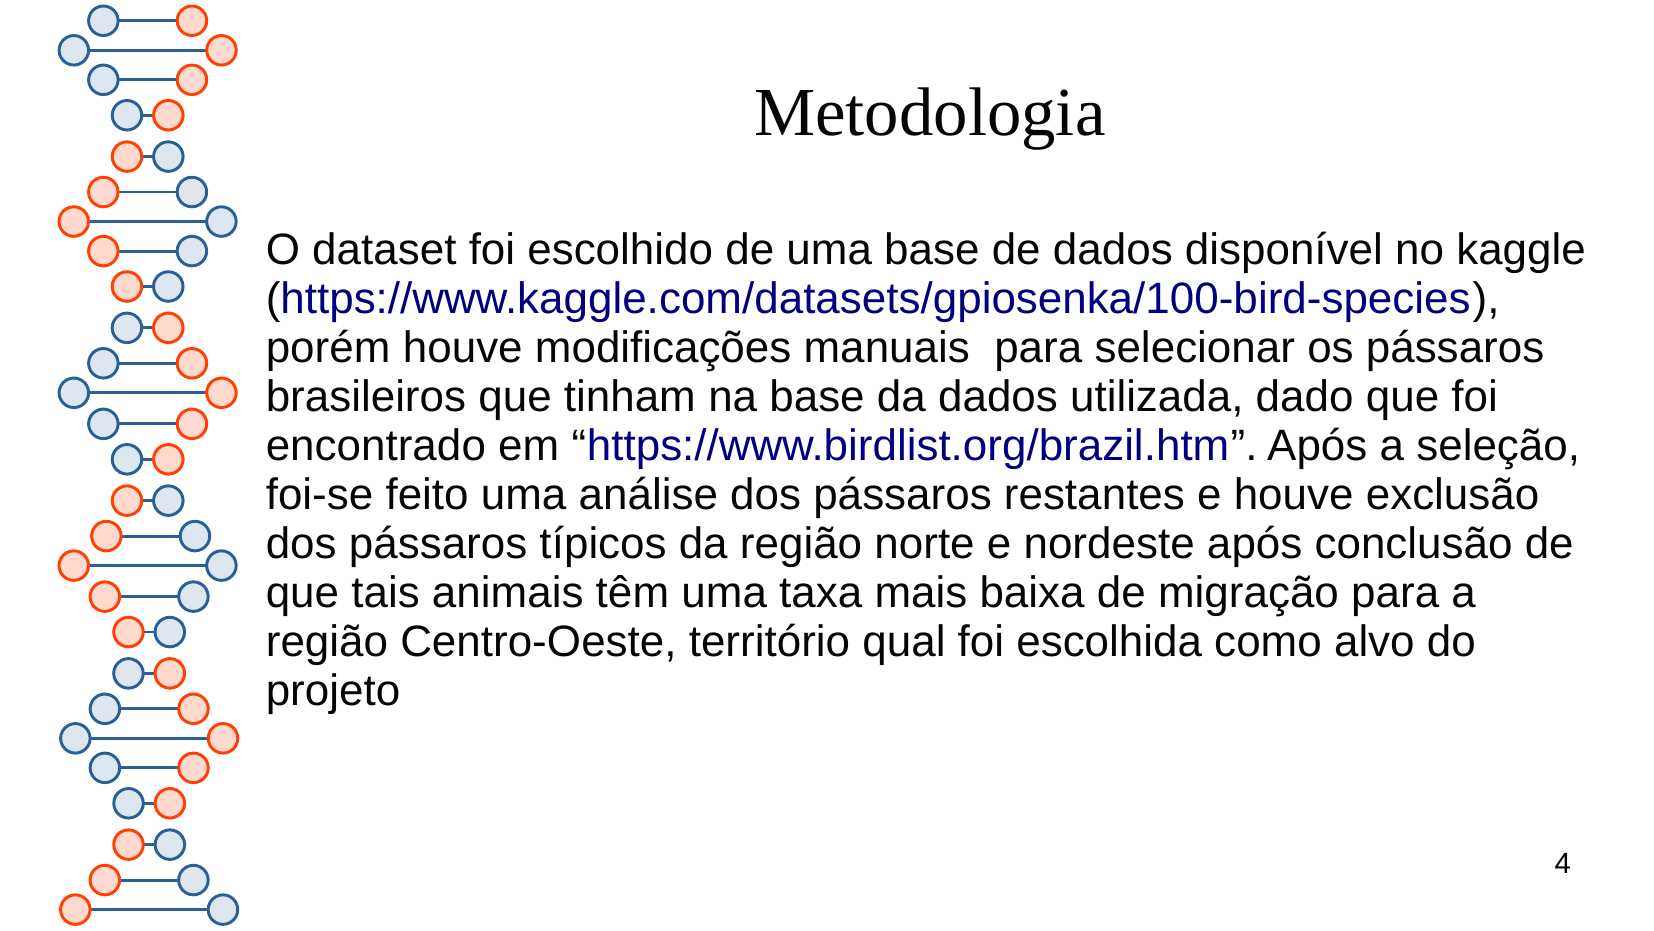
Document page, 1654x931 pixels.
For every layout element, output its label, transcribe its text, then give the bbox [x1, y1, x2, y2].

title Metodologia [265, 35, 1595, 189]
list O dataset foi escolhido de uma base de dados disponível no kaggle (https://www.kaggle.com/datasets/gpiosenka/100-bird-species), porém houve modificações manuais para selecionar os pássaros brasileiros que tinham na base da dados utilizada, dado que foi encontrado em “https://www.birdlist.org/brazil.htm”. Após a seleção, foi-se feito uma análise dos pássaros restantes e houve exclusão dos pássaros típicos da região norte e nordeste após conclusão de que tais animais têm uma taxa mais baixa de migração para a região Centro-Oeste, território qual foi escolhida como alvo do projeto [265, 224, 1595, 764]
